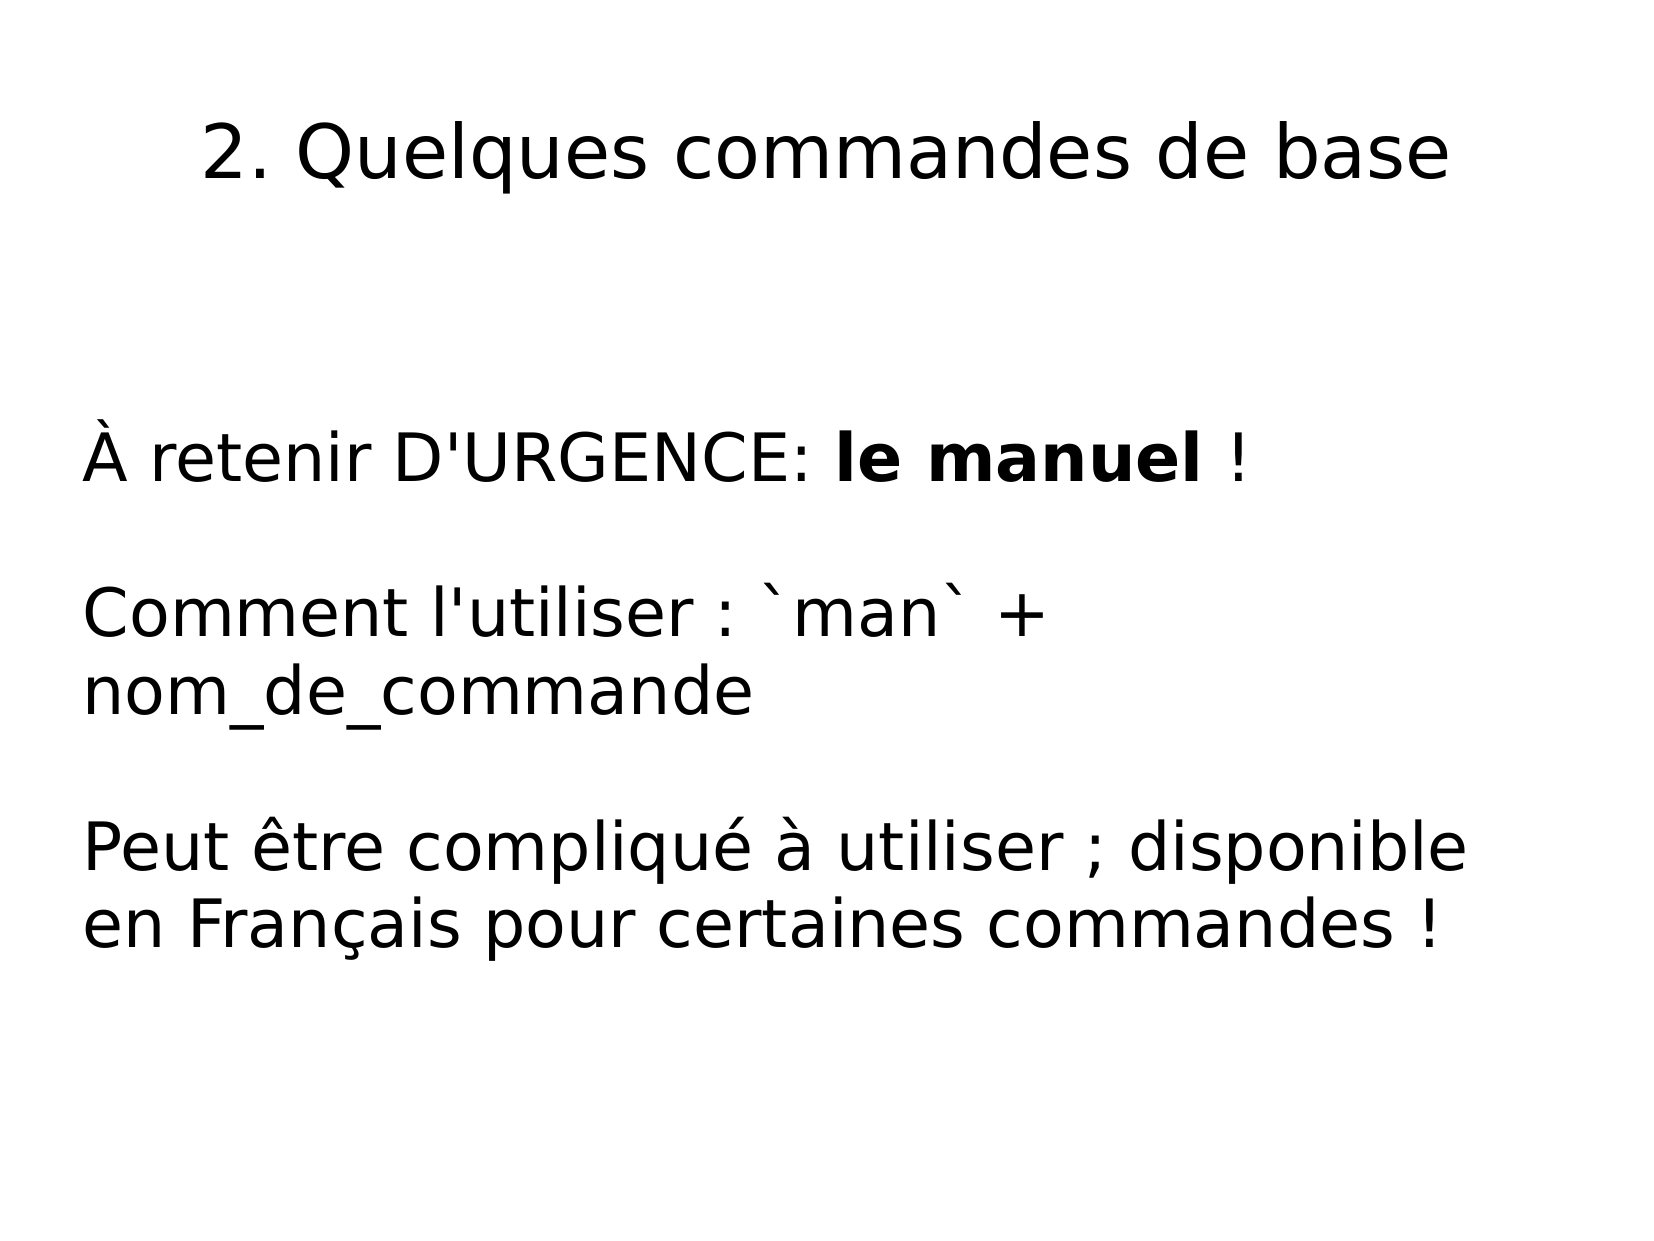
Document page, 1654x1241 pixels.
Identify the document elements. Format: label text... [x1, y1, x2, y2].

title 2. Quelques commandes de base [82, 49, 1571, 257]
subtitle À retenir D'URGENCE: le manuel ! Comment l'utiliser : `man` + nom_de_commande Peut être compliqué à utiliser ; disponible en Français pour certaines commandes ! [82, 331, 1571, 1052]
